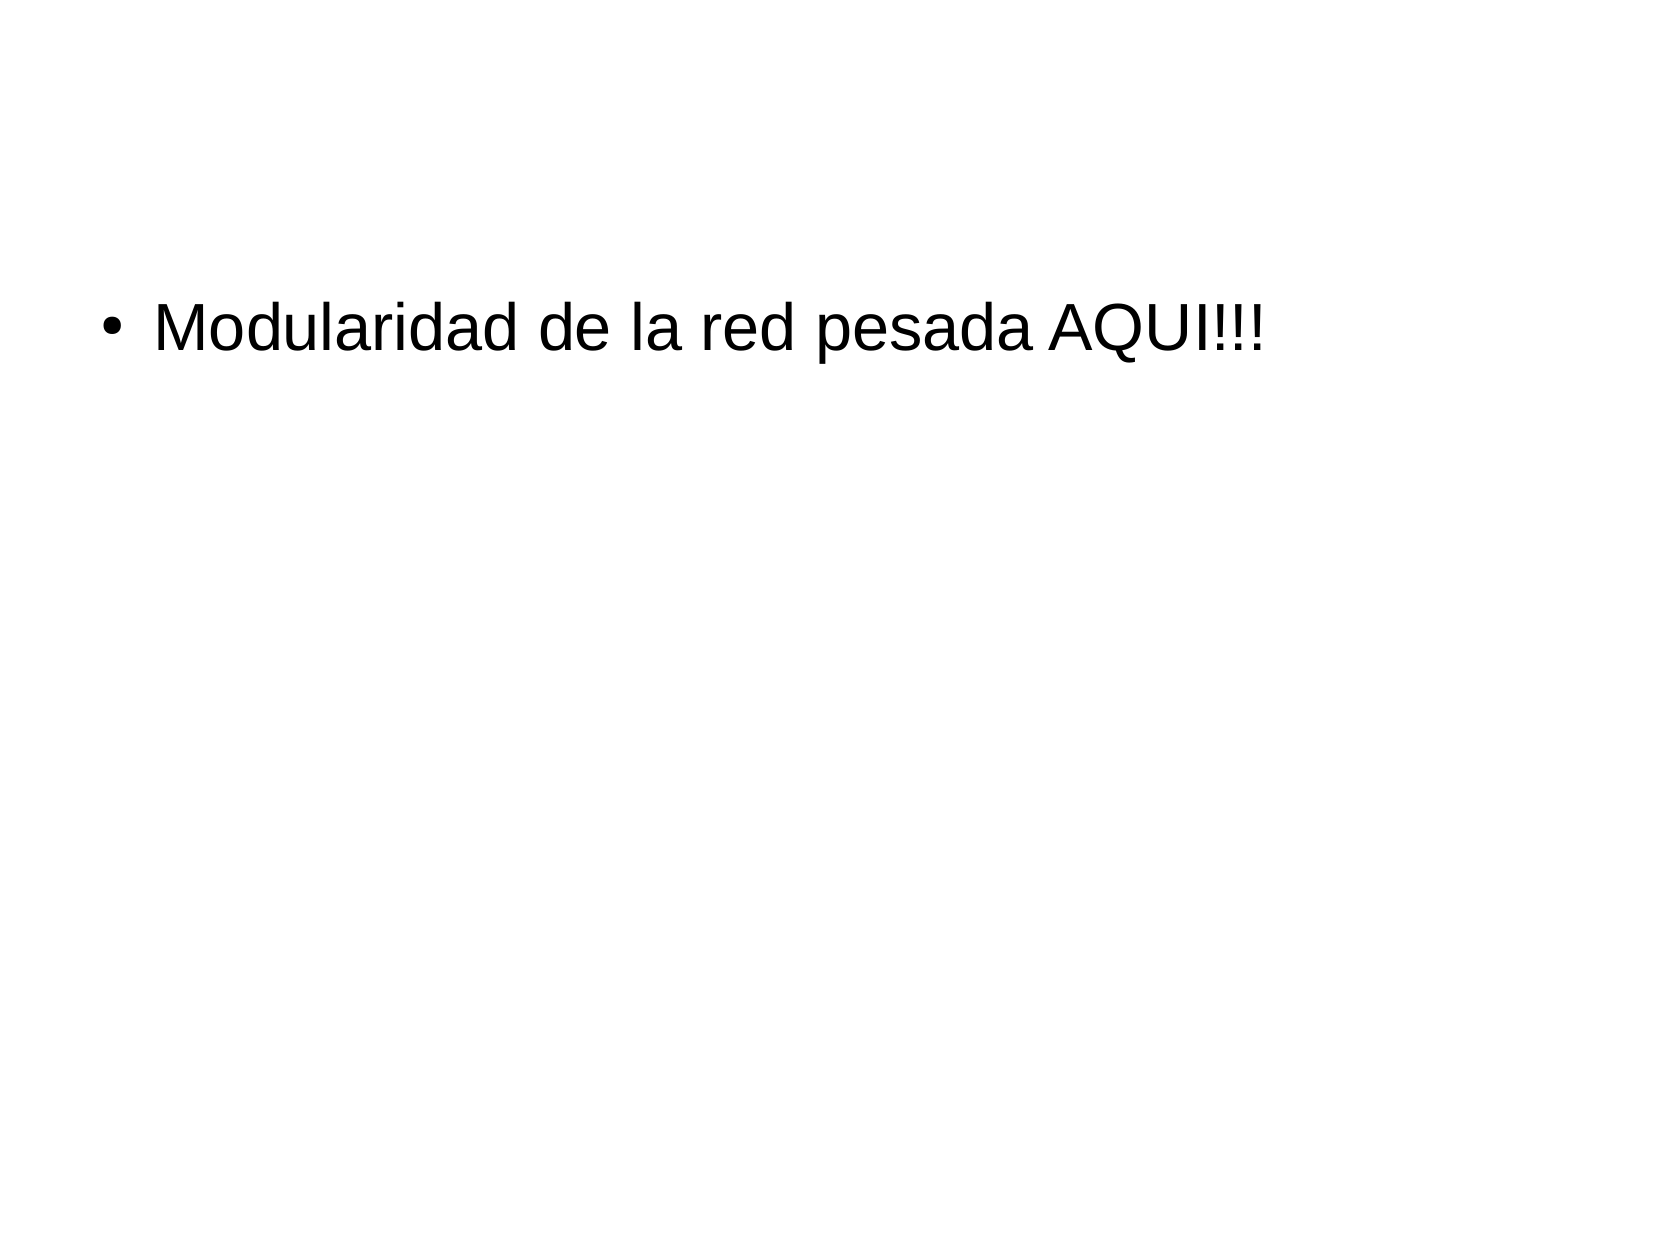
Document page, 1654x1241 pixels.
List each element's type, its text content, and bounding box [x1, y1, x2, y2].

list Modularidad de la red pesada AQUI!!! [82, 290, 1571, 1010]
